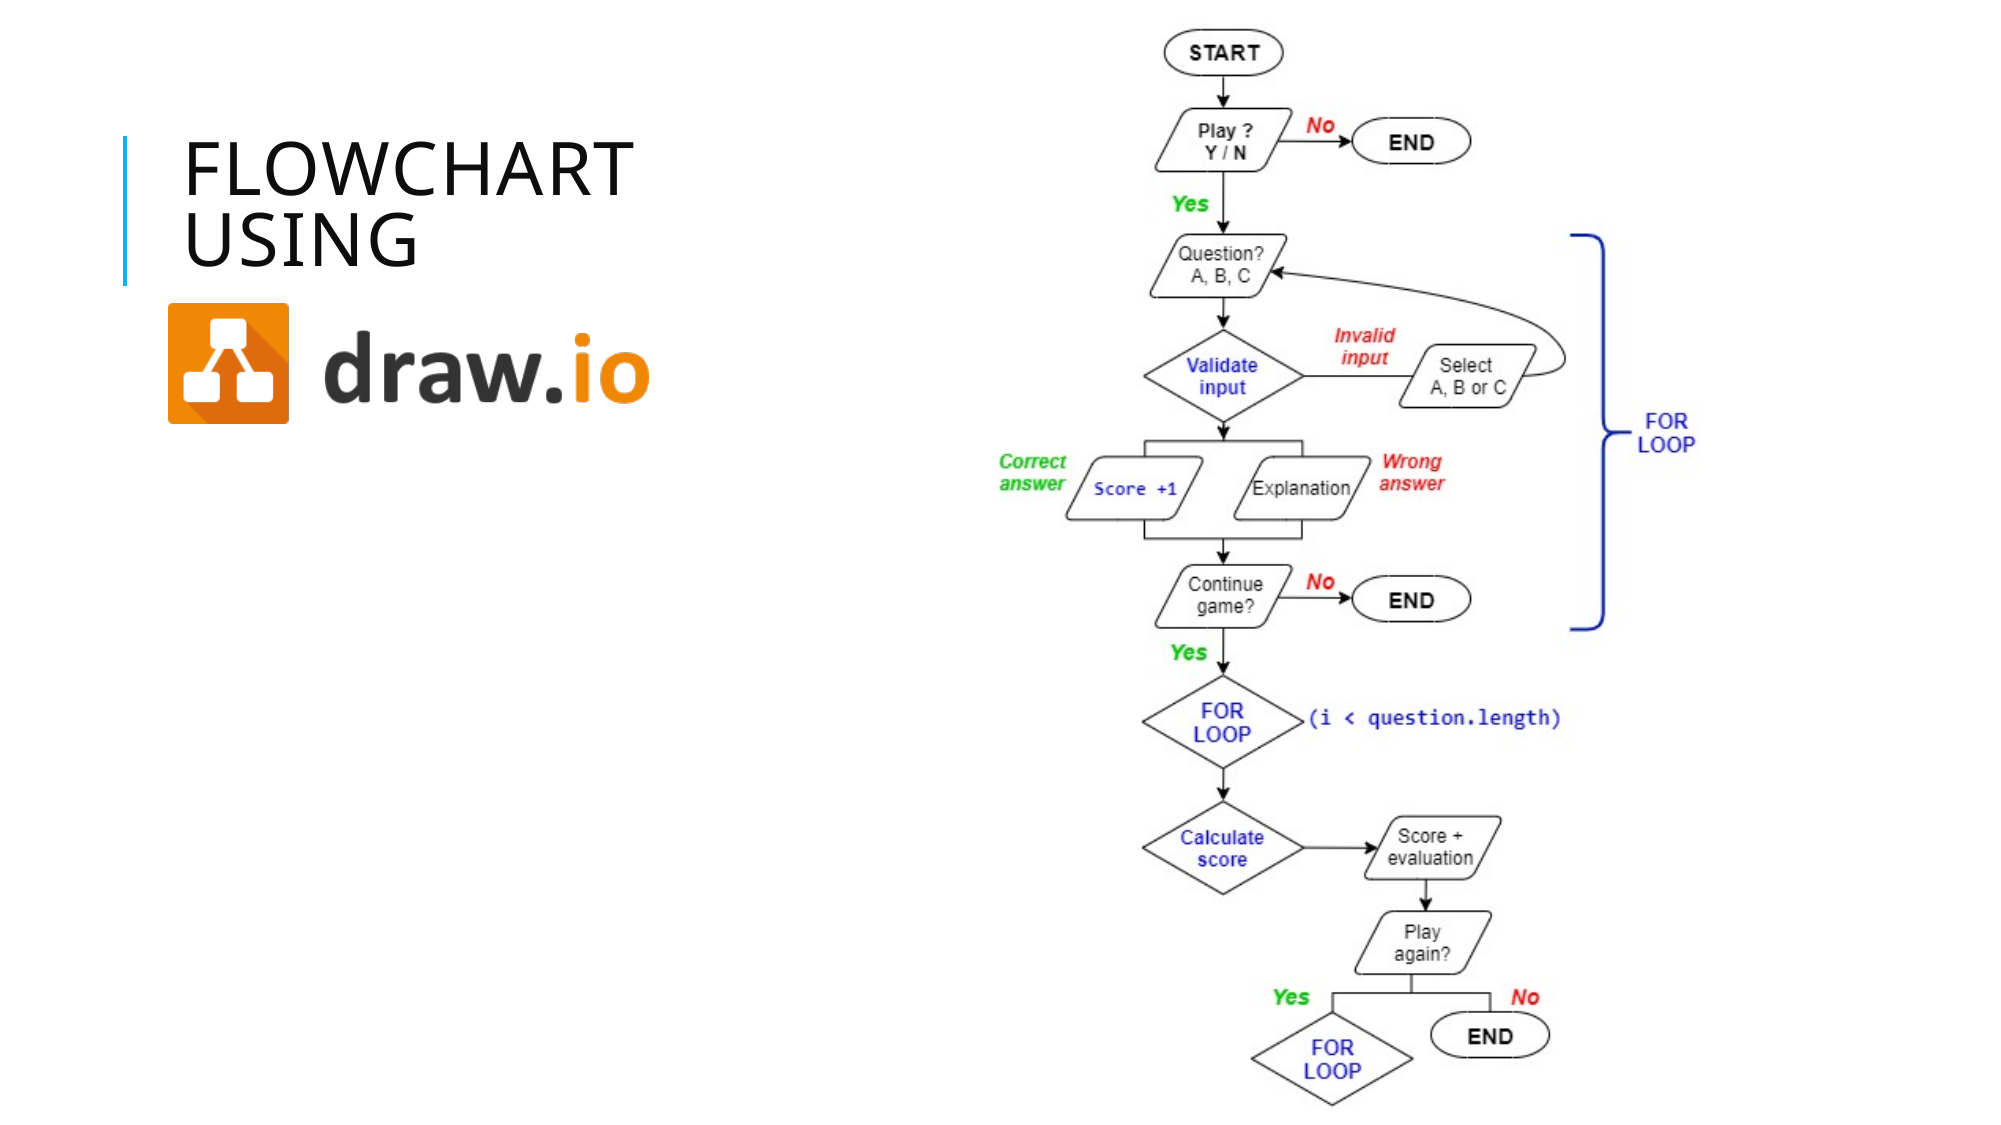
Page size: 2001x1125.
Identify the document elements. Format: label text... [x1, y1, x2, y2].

picture [999, 23, 1700, 1109]
picture [168, 303, 649, 424]
title Flowchart using [168, 130, 854, 378]
